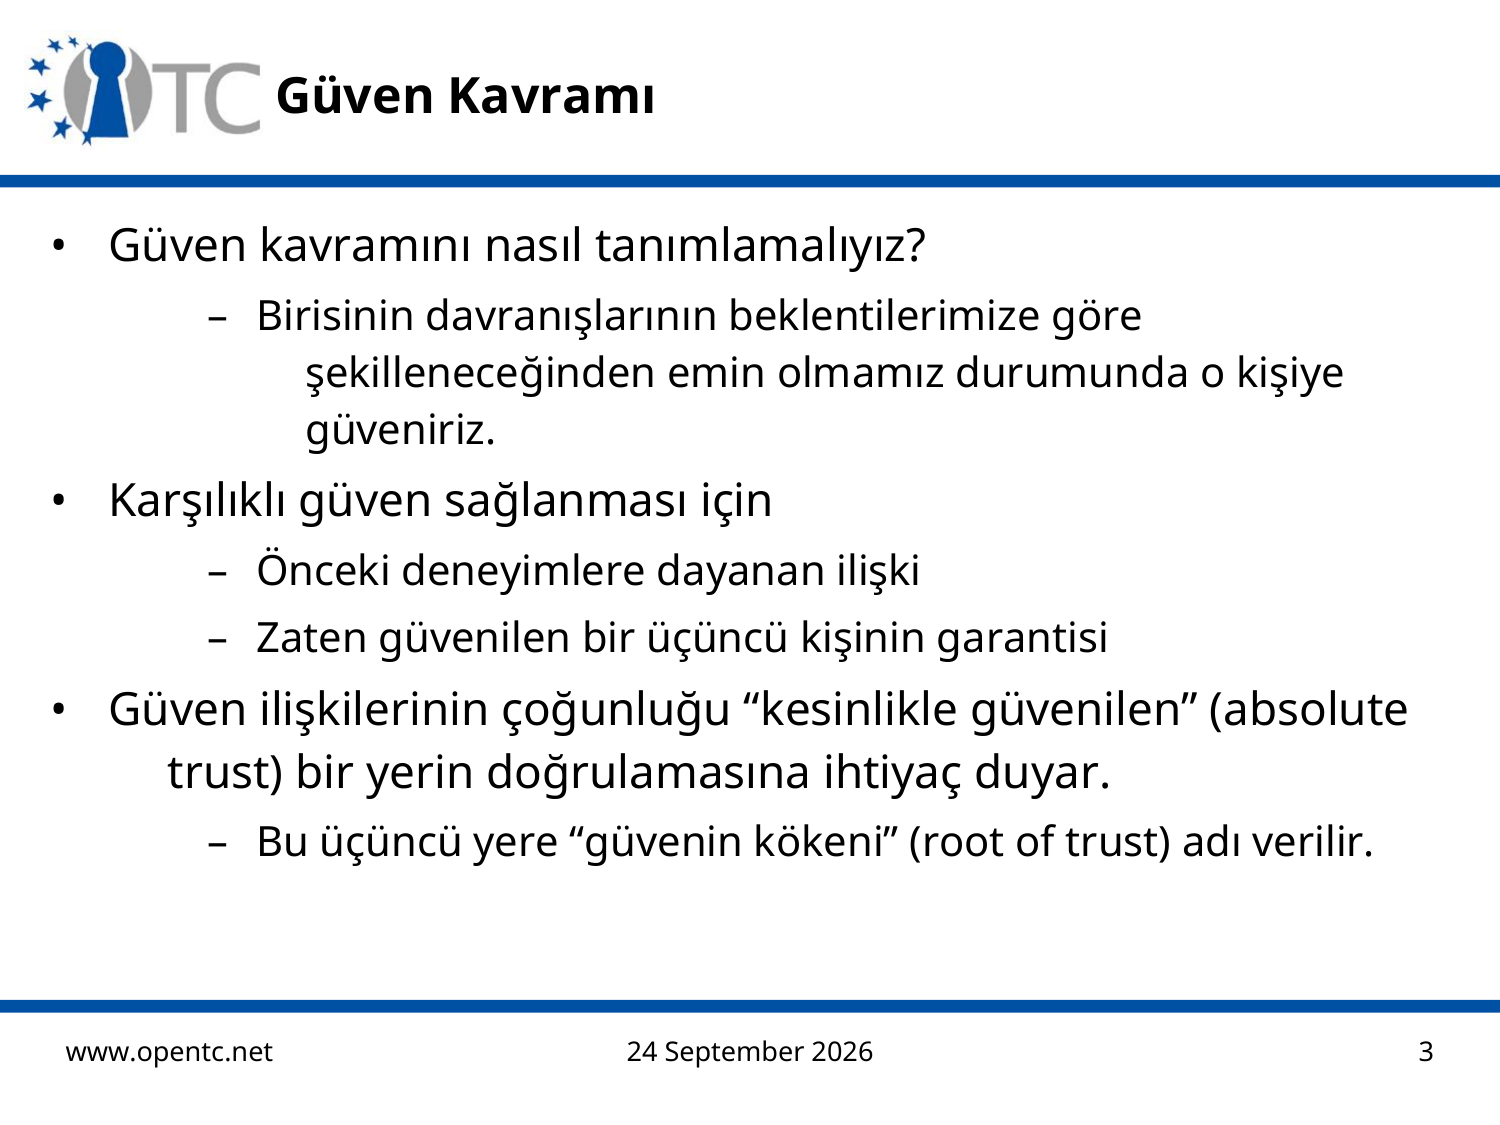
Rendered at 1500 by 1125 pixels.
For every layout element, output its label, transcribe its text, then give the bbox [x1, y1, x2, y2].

title Güven Kavramı [275, 7, 1450, 181]
list Güven kavramını nasıl tanımlamalıyız? Birisinin davranışlarının beklentilerimize göre şekilleneceğinden emin olmamız durumunda o kişiye güveniriz. Karşılıklı güven sağlanması için Önceki deneyimlere dayanan ilişki Zaten güvenilen bir üçüncü kişinin garantisi Güven ilişkilerinin çoğunluğu “kesinlikle güvenilen” (absolute trust) bir yerin doğrulamasına ihtiyaç duyar. Bu üçüncü yere “güvenin kökeni” (root of trust) adı verilir. [50, 212, 1450, 888]
picture [24, 30, 263, 150]
